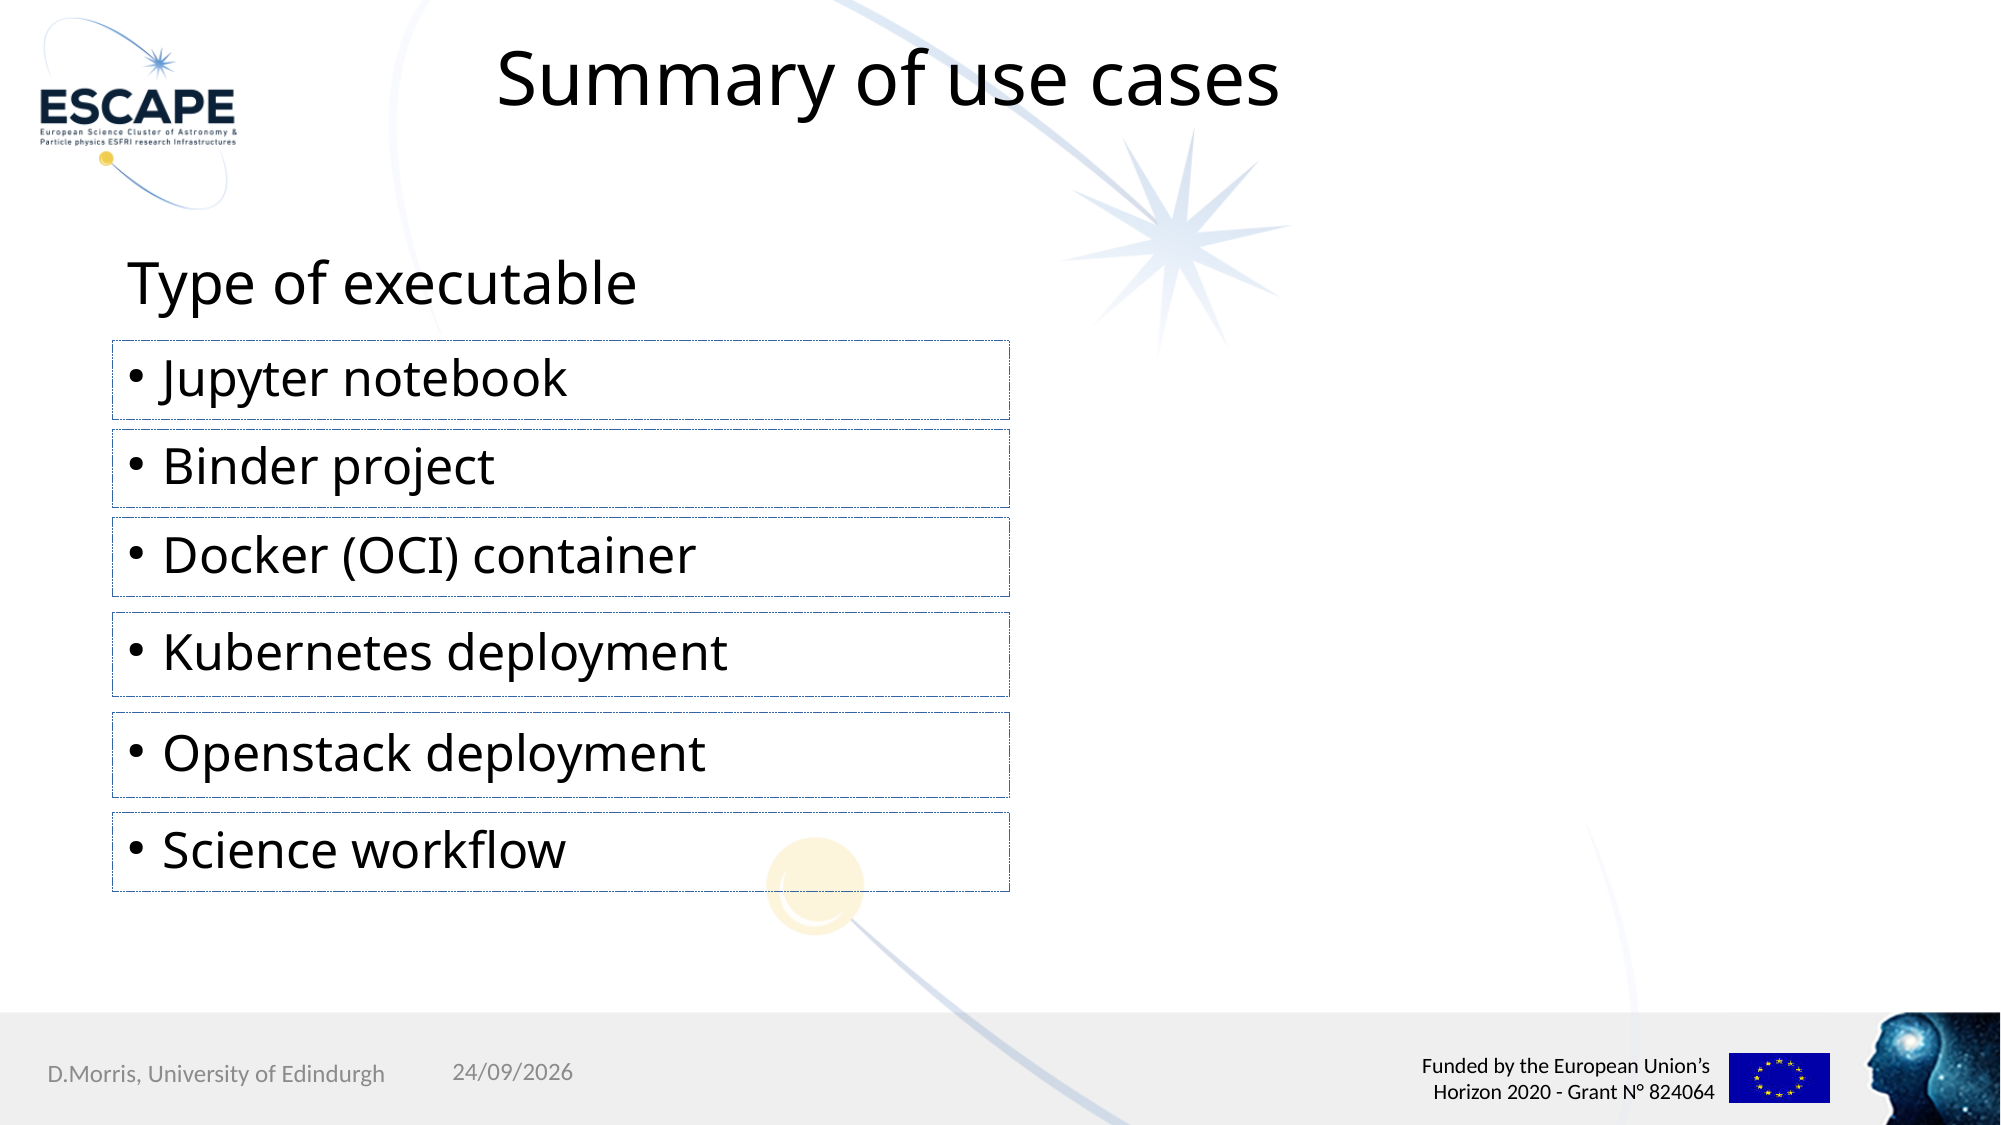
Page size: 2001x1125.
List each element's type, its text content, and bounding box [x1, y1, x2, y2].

title Summary of use cases [481, 11, 1519, 150]
picture [0, 0, 2001, 1125]
title Binder project [112, 429, 1010, 508]
title Docker (OCI) container [112, 517, 1010, 597]
title Jupyter notebook [112, 340, 1010, 420]
title Type of executable [112, 228, 1010, 340]
title Openstack deployment [112, 712, 1010, 798]
footer D.Morris, University of Edindurgh [32, 1042, 414, 1103]
title Kubernetes deployment [112, 612, 1010, 697]
title Science workflow [112, 812, 1010, 892]
slide_number 14/02/2022 [437, 1043, 662, 1099]
